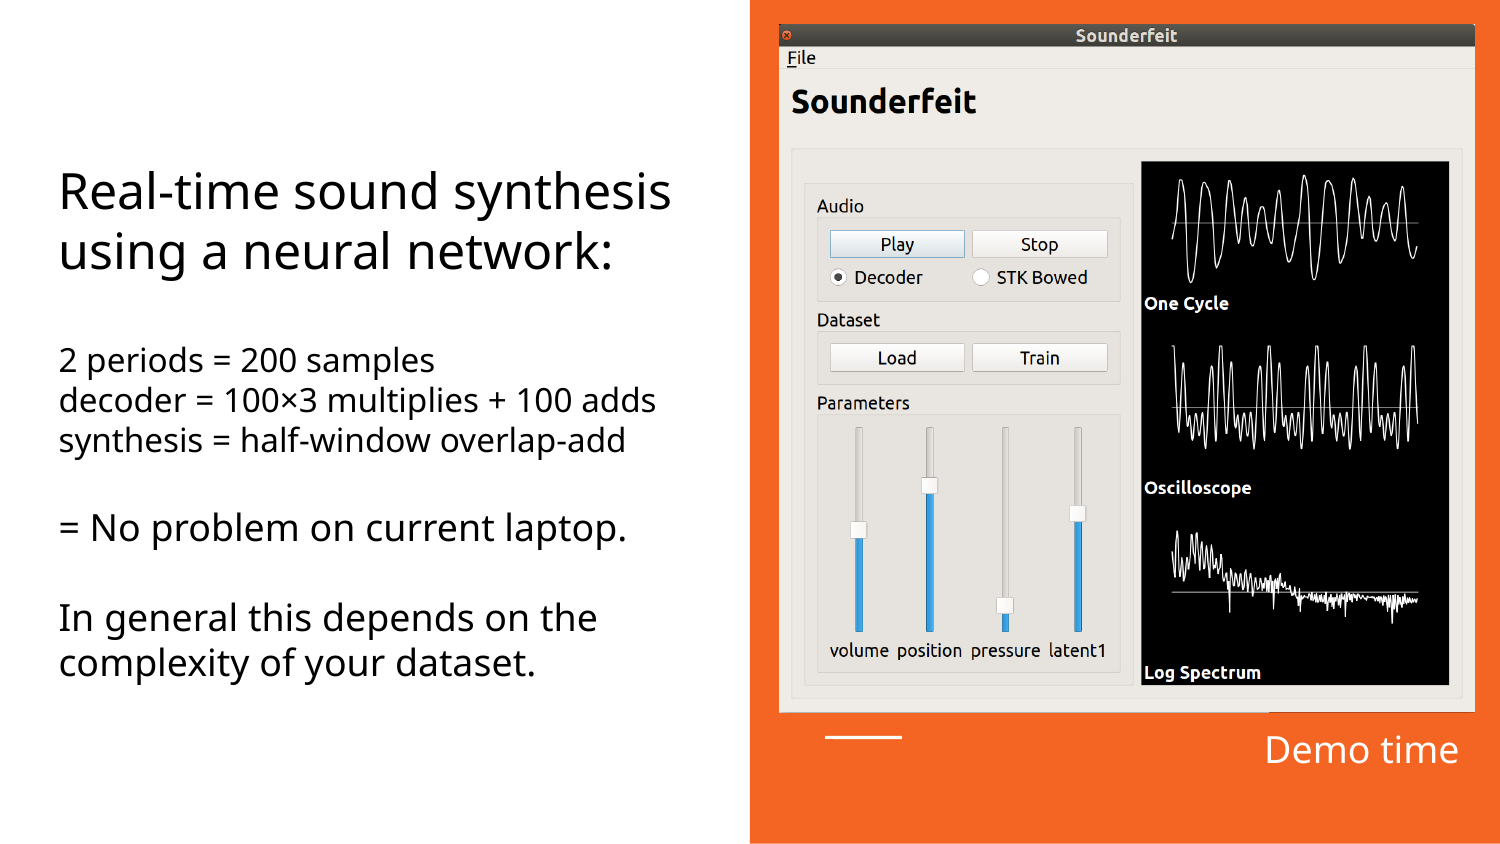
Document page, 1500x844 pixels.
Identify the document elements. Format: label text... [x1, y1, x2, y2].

picture [779, 24, 1475, 713]
title Demo time [1120, 712, 1475, 785]
title Real-time sound synthesis using a neural network: 2 periods = 200 samples decoder = 100×3 multiplies + 100 adds synthesis = half-window overlap-add = No problem on current laptop. In general this depends on the complexity of your dataset. [43, 313, 755, 530]
